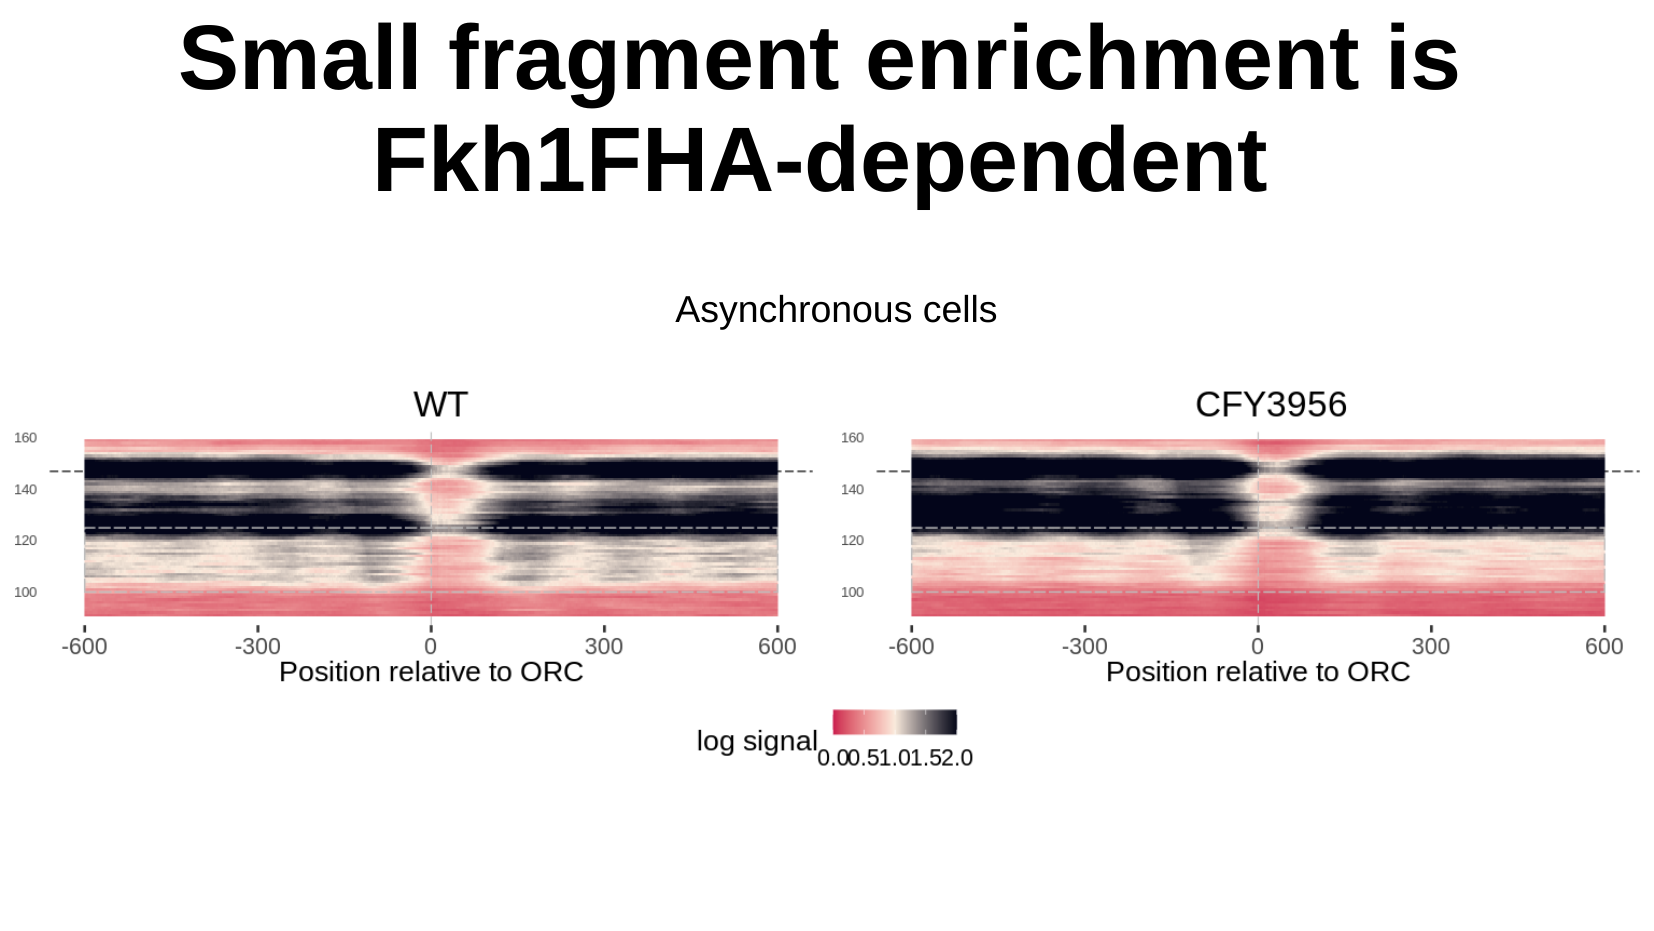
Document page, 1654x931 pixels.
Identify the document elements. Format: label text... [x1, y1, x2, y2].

text_box Asynchronous cells [660, 280, 1013, 338]
picture [0, 370, 1654, 785]
title Small fragment enrichment is Fkh1FHA-dependent [76, 6, 1565, 212]
